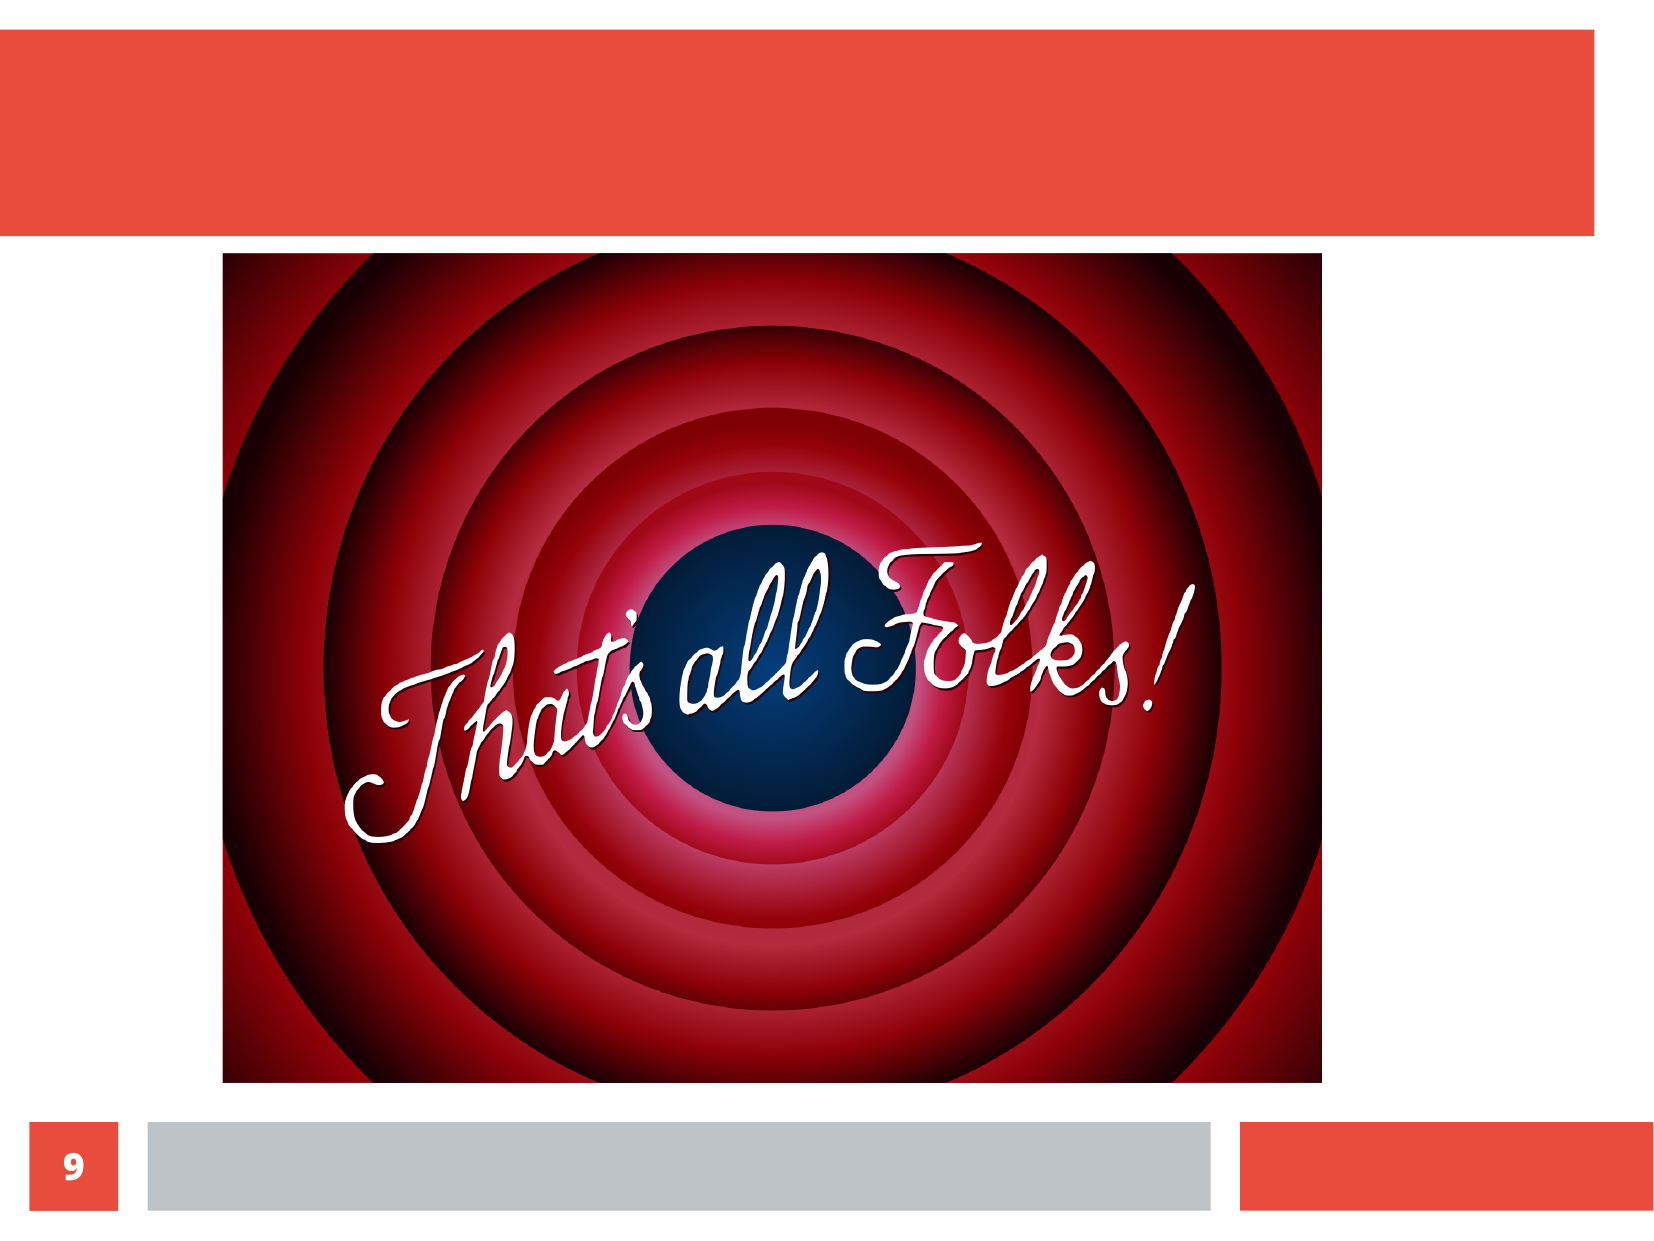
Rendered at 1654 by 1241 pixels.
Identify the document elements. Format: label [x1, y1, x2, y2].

picture [221, 252, 1322, 1083]
